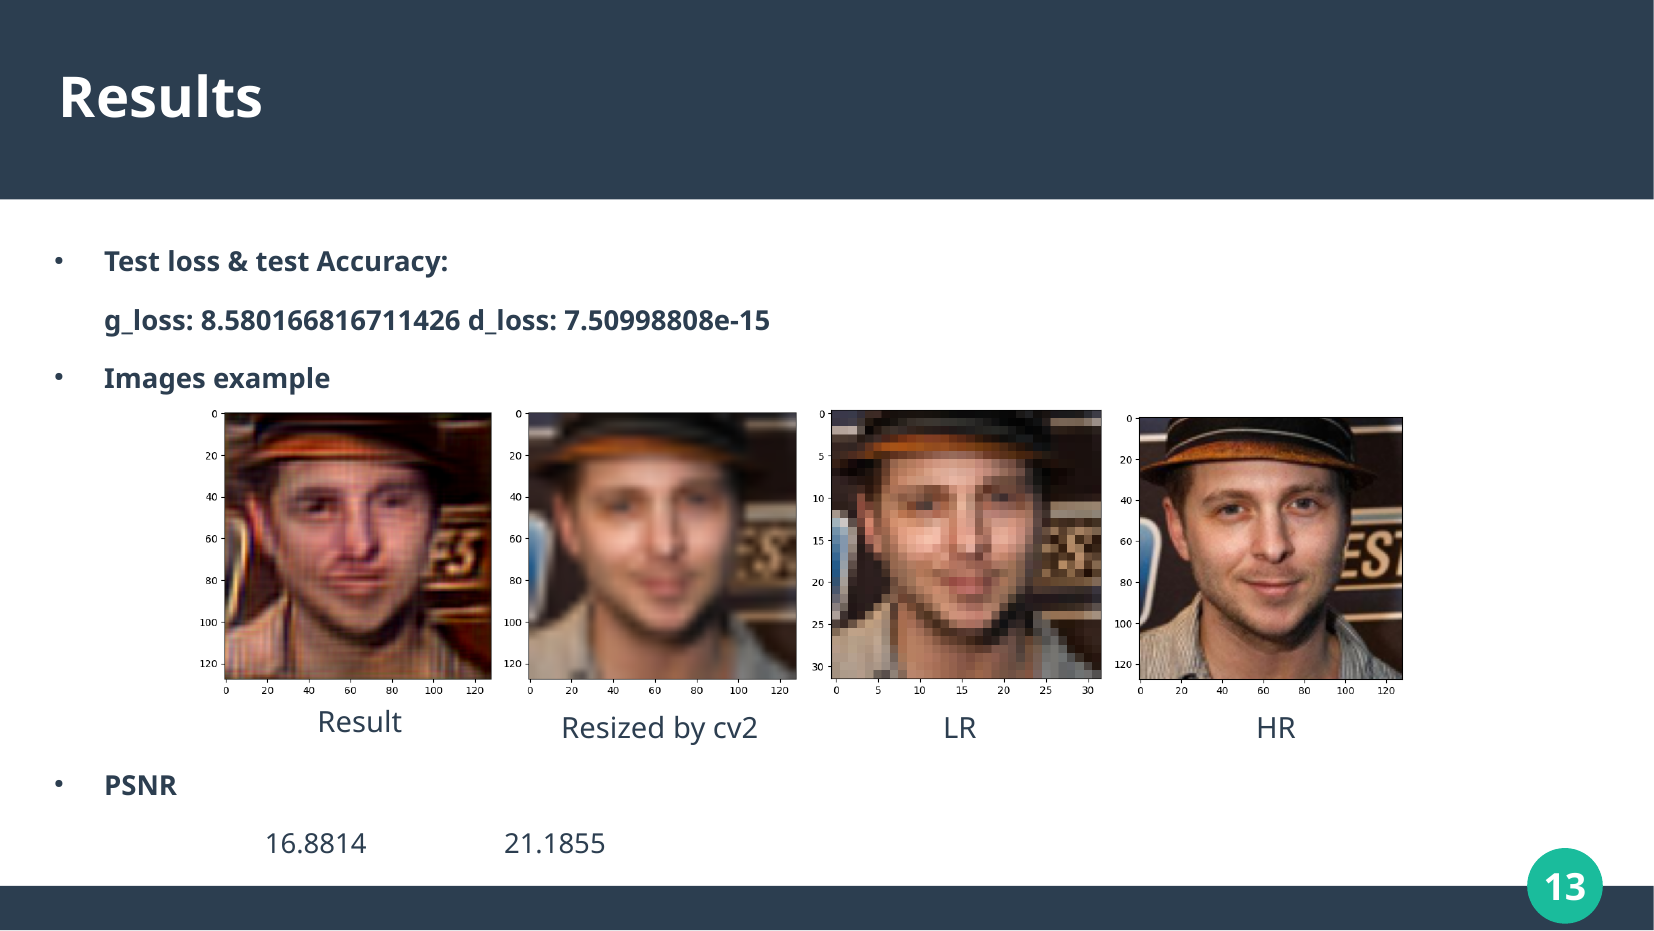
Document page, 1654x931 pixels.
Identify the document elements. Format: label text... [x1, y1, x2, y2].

text_box HR [1144, 702, 1408, 752]
text_box Resized by cv2 [528, 702, 792, 752]
picture [804, 402, 1408, 703]
picture [191, 402, 802, 703]
text_box Result [228, 696, 492, 746]
text_box LR [828, 702, 1092, 752]
title Results [59, 37, 1595, 156]
list Test loss & test Accuracy: g_loss: 8.580166816711426 d_loss: 7.50998808e-15 Images example PSNR 16.8814 21.1855 [37, 242, 1573, 863]
